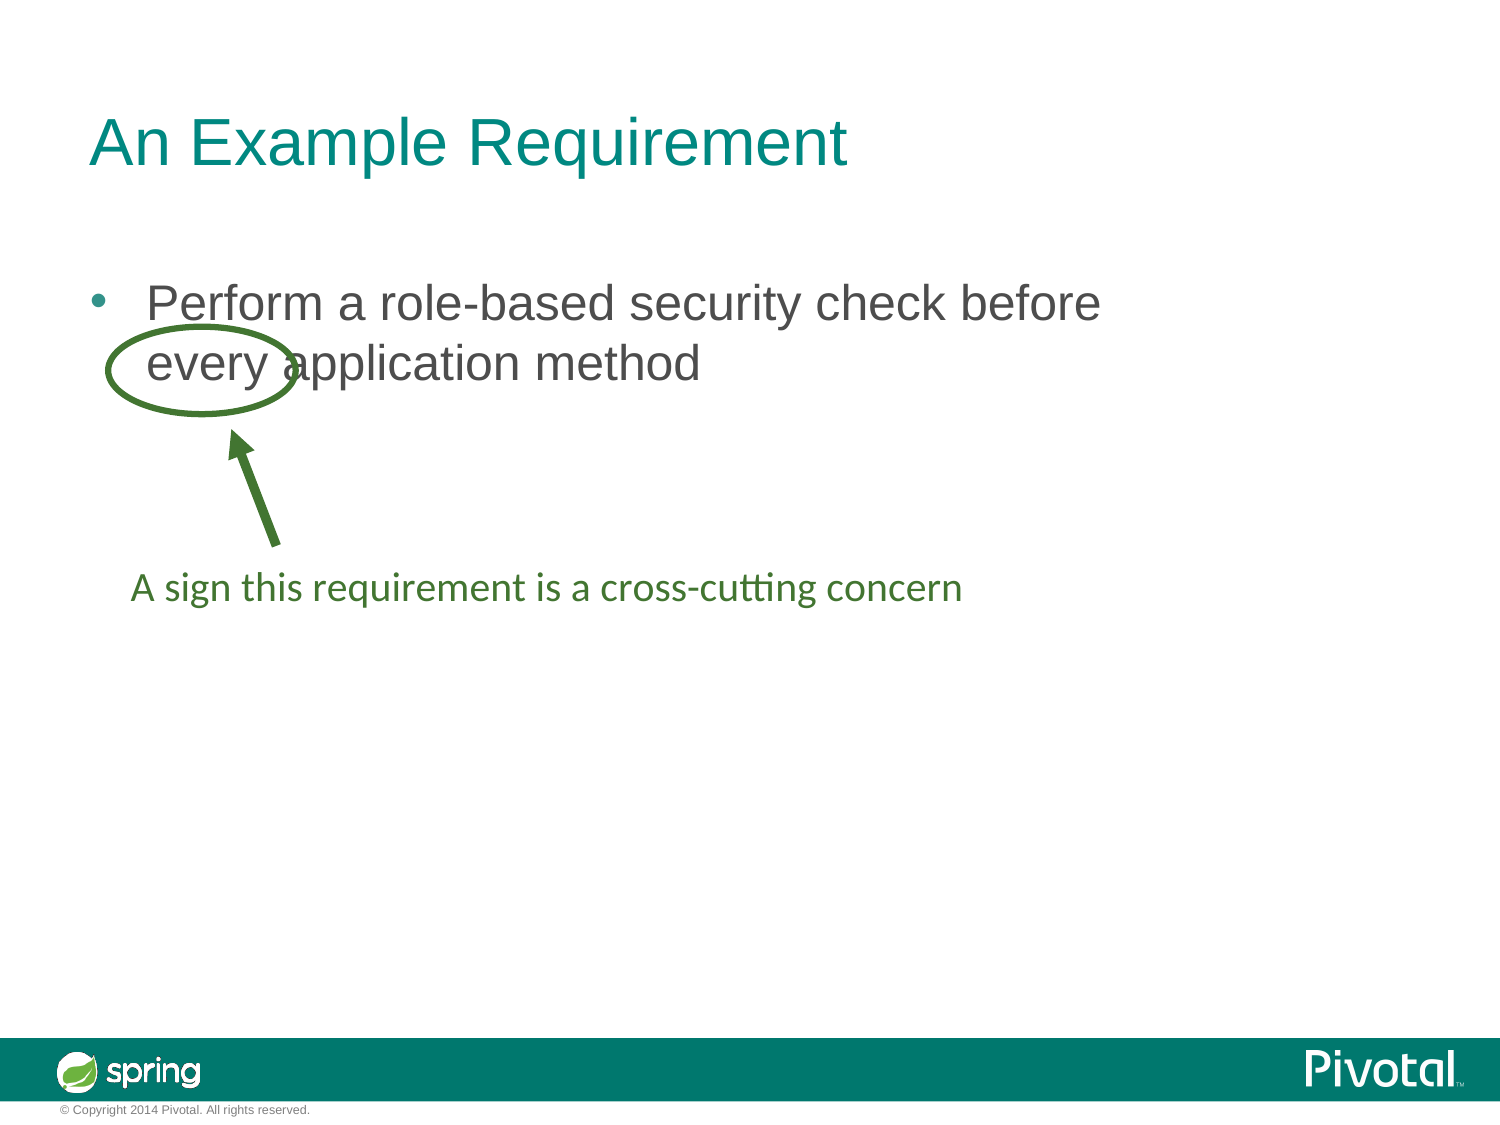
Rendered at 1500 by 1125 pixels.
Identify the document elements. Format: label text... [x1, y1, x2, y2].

picture [32, 1041, 210, 1103]
list Perform a role-based security check before every application method [75, 262, 1426, 398]
text_box A sign this requirement is a cross-cutting concern [115, 551, 1352, 618]
picture [1306, 1050, 1464, 1087]
title An Example Requirement [75, 45, 1426, 233]
list Perform a role-based security check before every application method [112, 330, 292, 398]
